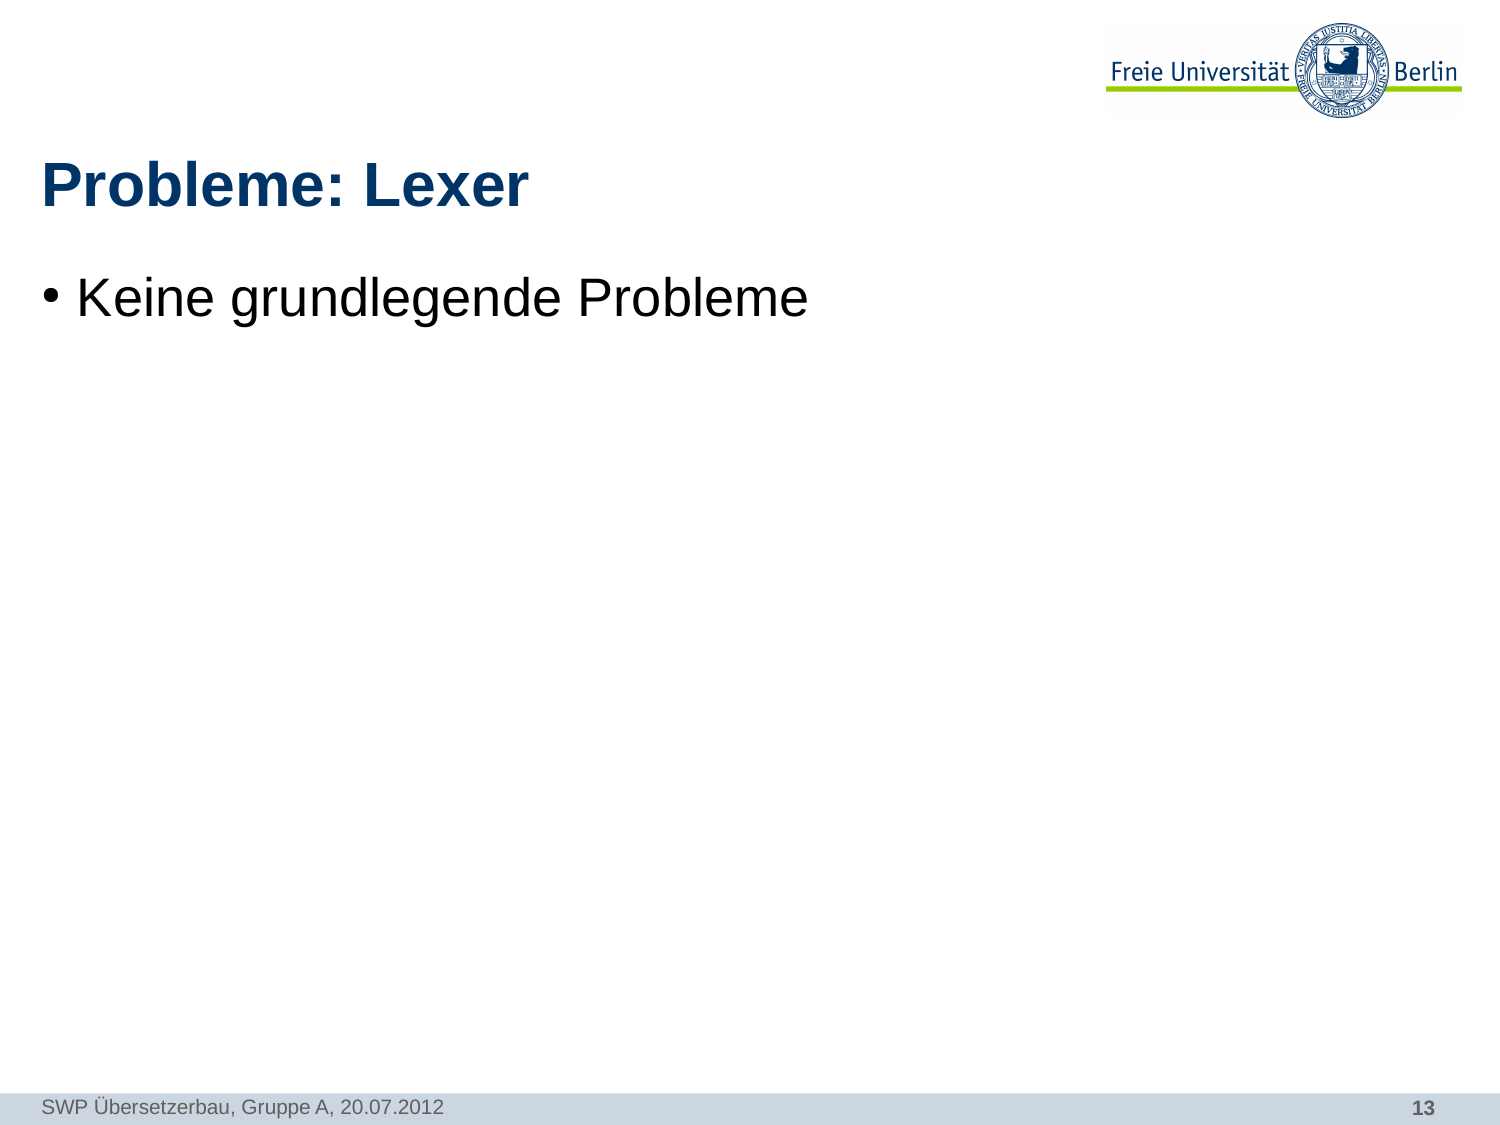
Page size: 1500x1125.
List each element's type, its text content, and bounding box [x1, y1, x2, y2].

list Keine grundlegende Probleme [41, 265, 1460, 919]
title Probleme: Lexer [41, 149, 1460, 221]
picture [1106, 23, 1462, 118]
